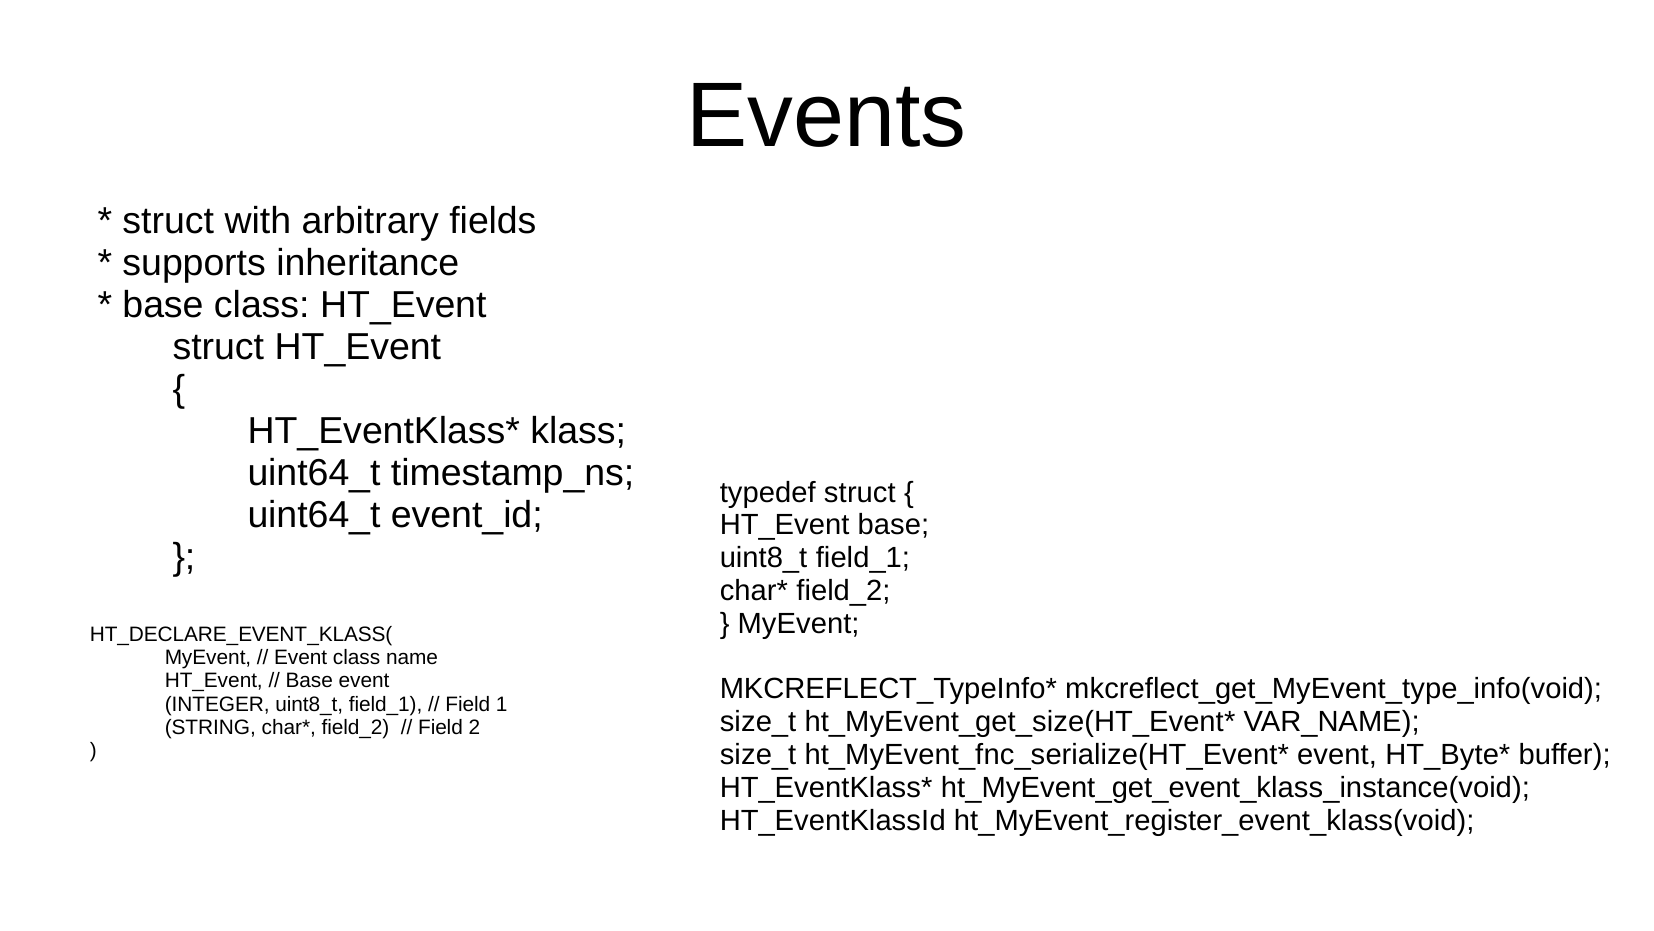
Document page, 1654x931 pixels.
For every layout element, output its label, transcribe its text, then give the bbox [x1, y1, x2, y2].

text_box typedef struct { HT_Event base; uint8_t field_1; char* field_2; } MyEvent; MKCREFLECT_TypeInfo* mkcreflect_get_MyEvent_type_info(void); size_t ht_MyEvent_get_size(HT_Event* VAR_NAME); size_t ht_MyEvent_fnc_serialize(HT_Event* event, HT_Byte* buffer); HT_EventKlass* ht_MyEvent_get_event_klass_instance(void); HT_EventKlassId ht_MyEvent_register_event_klass(void); [705, 468, 1654, 931]
title Events [82, 37, 1571, 193]
text_box * struct with arbitrary fields * supports inheritance * base class: HT_Event struct HT_Event { HT_EventKlass* klass; uint64_t timestamp_ns; uint64_t event_id; }; [82, 192, 650, 586]
text_box HT_DECLARE_EVENT_KLASS( MyEvent, // Event class name HT_Event, // Base event (INTEGER, uint8_t, field_1), // Field 1 (STRING, char*, field_2) // Field 2 ) [75, 615, 705, 770]
